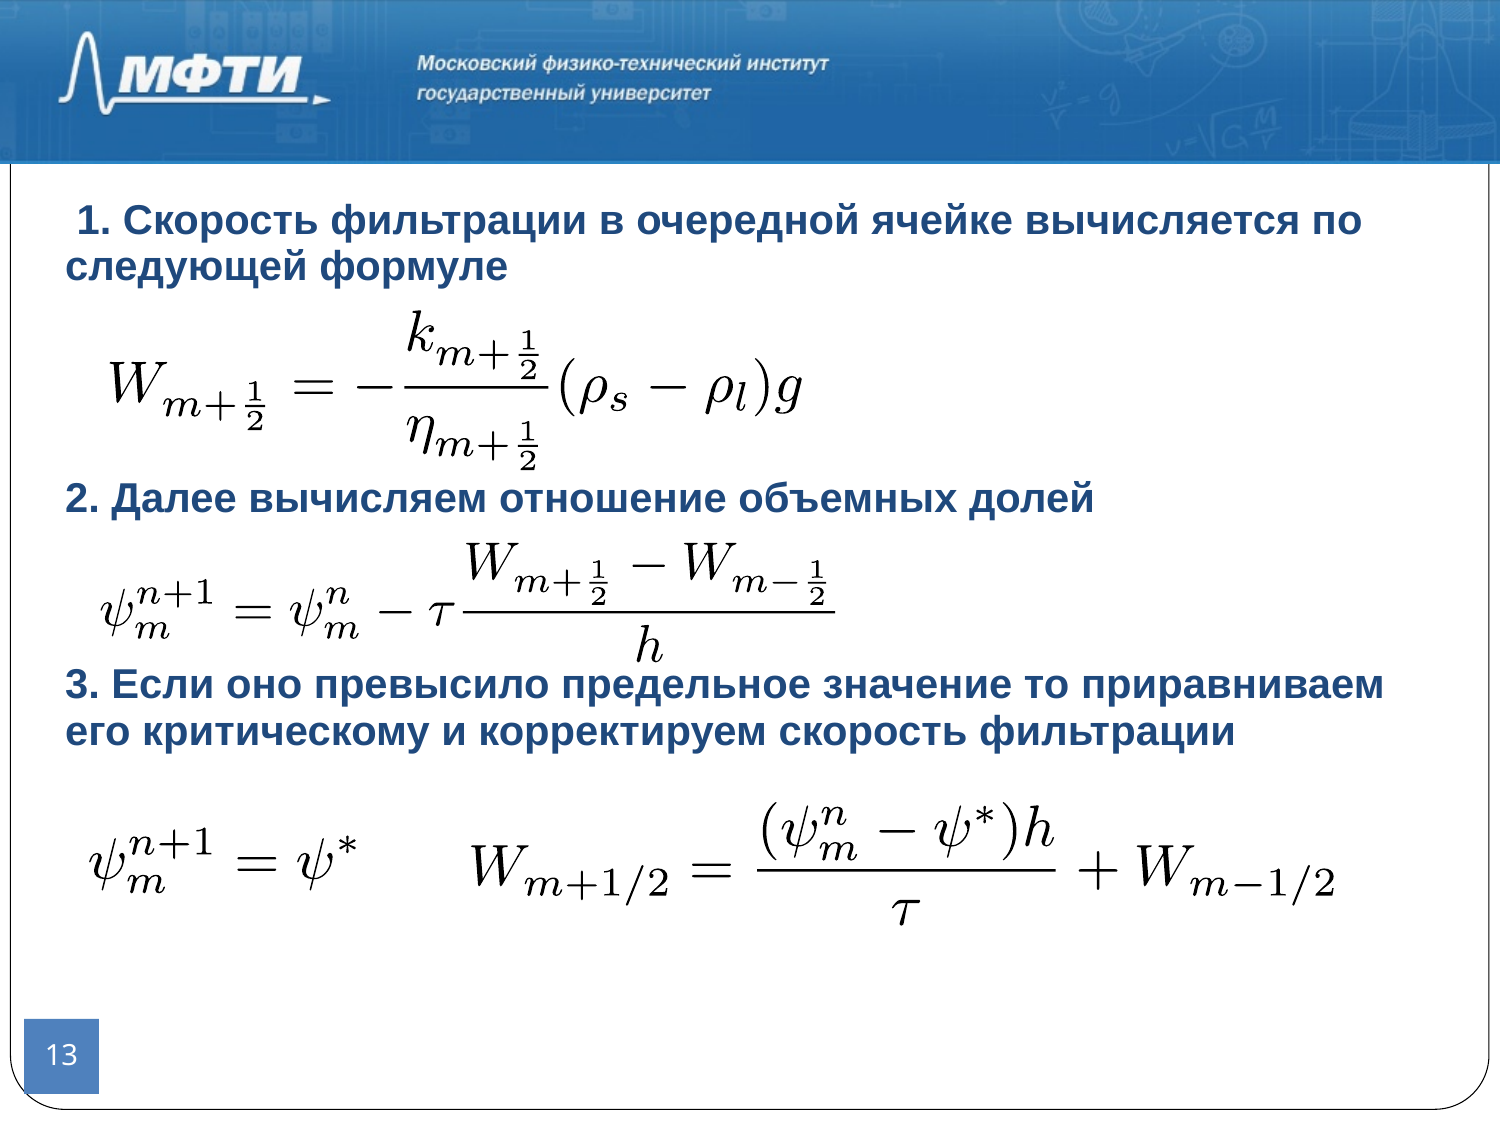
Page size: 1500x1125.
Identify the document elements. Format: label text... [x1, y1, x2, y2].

text_box 1. Скорость фильтрации в очередной ячейке вычисляется по следующей формуле 2. Далее вычисляем отношение объемных долей 3. Если оно превысило предельное значение то приравниваем его критическому и корректируем скорость фильтрации [50, 188, 1453, 1063]
picture [0, 0, 1500, 164]
text_box [99, 542, 836, 663]
text_box <номер> [24, 1018, 99, 1094]
text_box [106, 310, 805, 471]
text_box [467, 802, 1337, 926]
text_box [87, 827, 360, 894]
